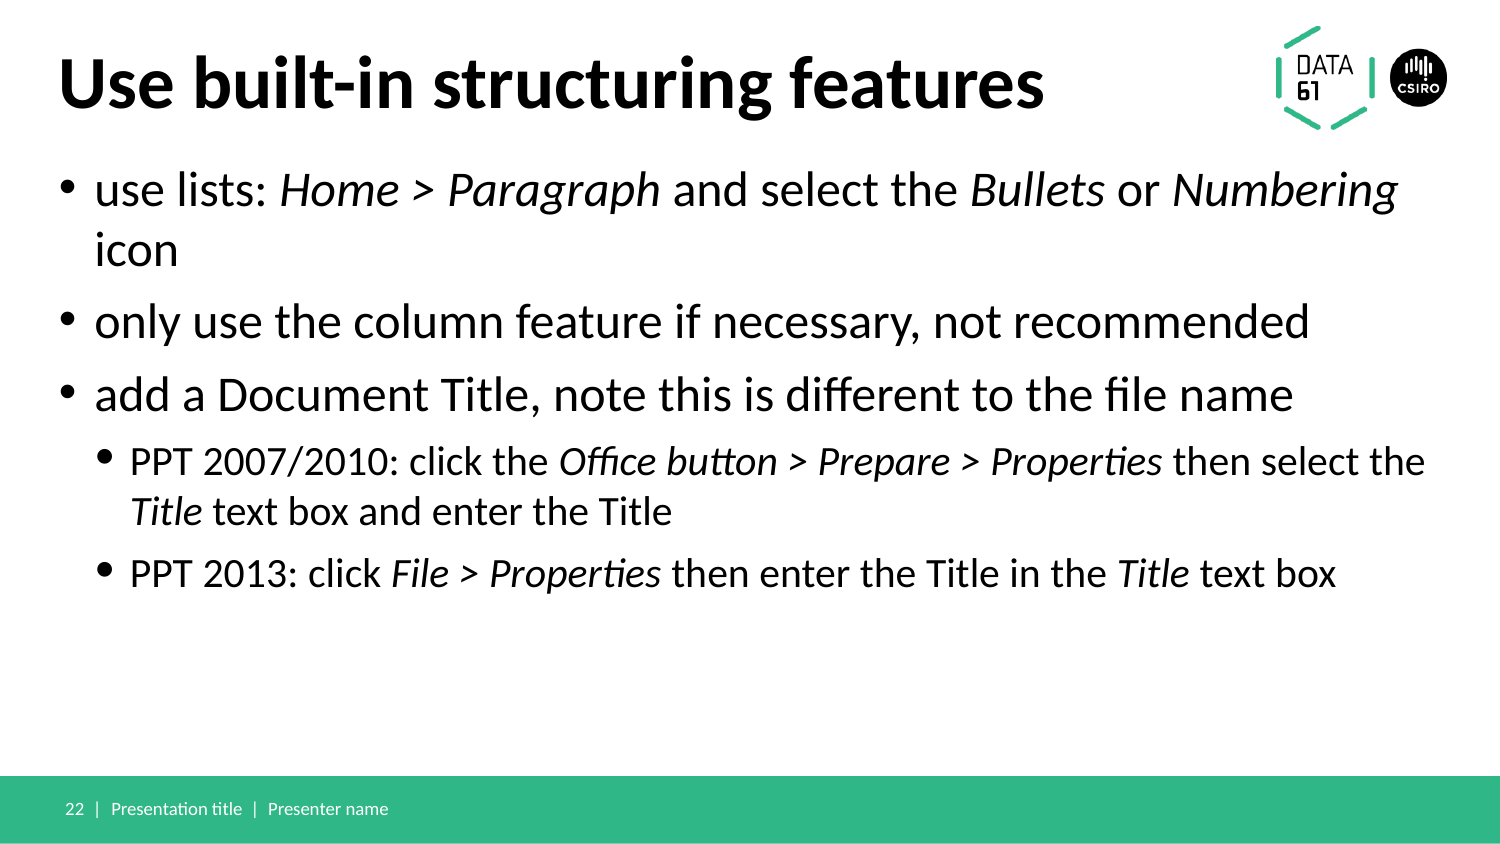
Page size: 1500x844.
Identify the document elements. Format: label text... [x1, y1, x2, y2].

title Use built-in structuring features [58, 33, 1258, 139]
footer Presentation title | Presenter name [111, 800, 1110, 816]
slide_number <number> | [54, 800, 102, 816]
list use lists: Home > Paragraph and select the Bullets or Numbering icon only use the column feature if necessary, not recommended add a Document Title, note this is different to the file name PPT 2007/2010: click the Office button > Prepare > Properties then select the Title text box and enter the Title PPT 2013: click File > Properties then enter the Title in the Title text box [58, 156, 1447, 719]
picture [1276, 26, 1447, 130]
